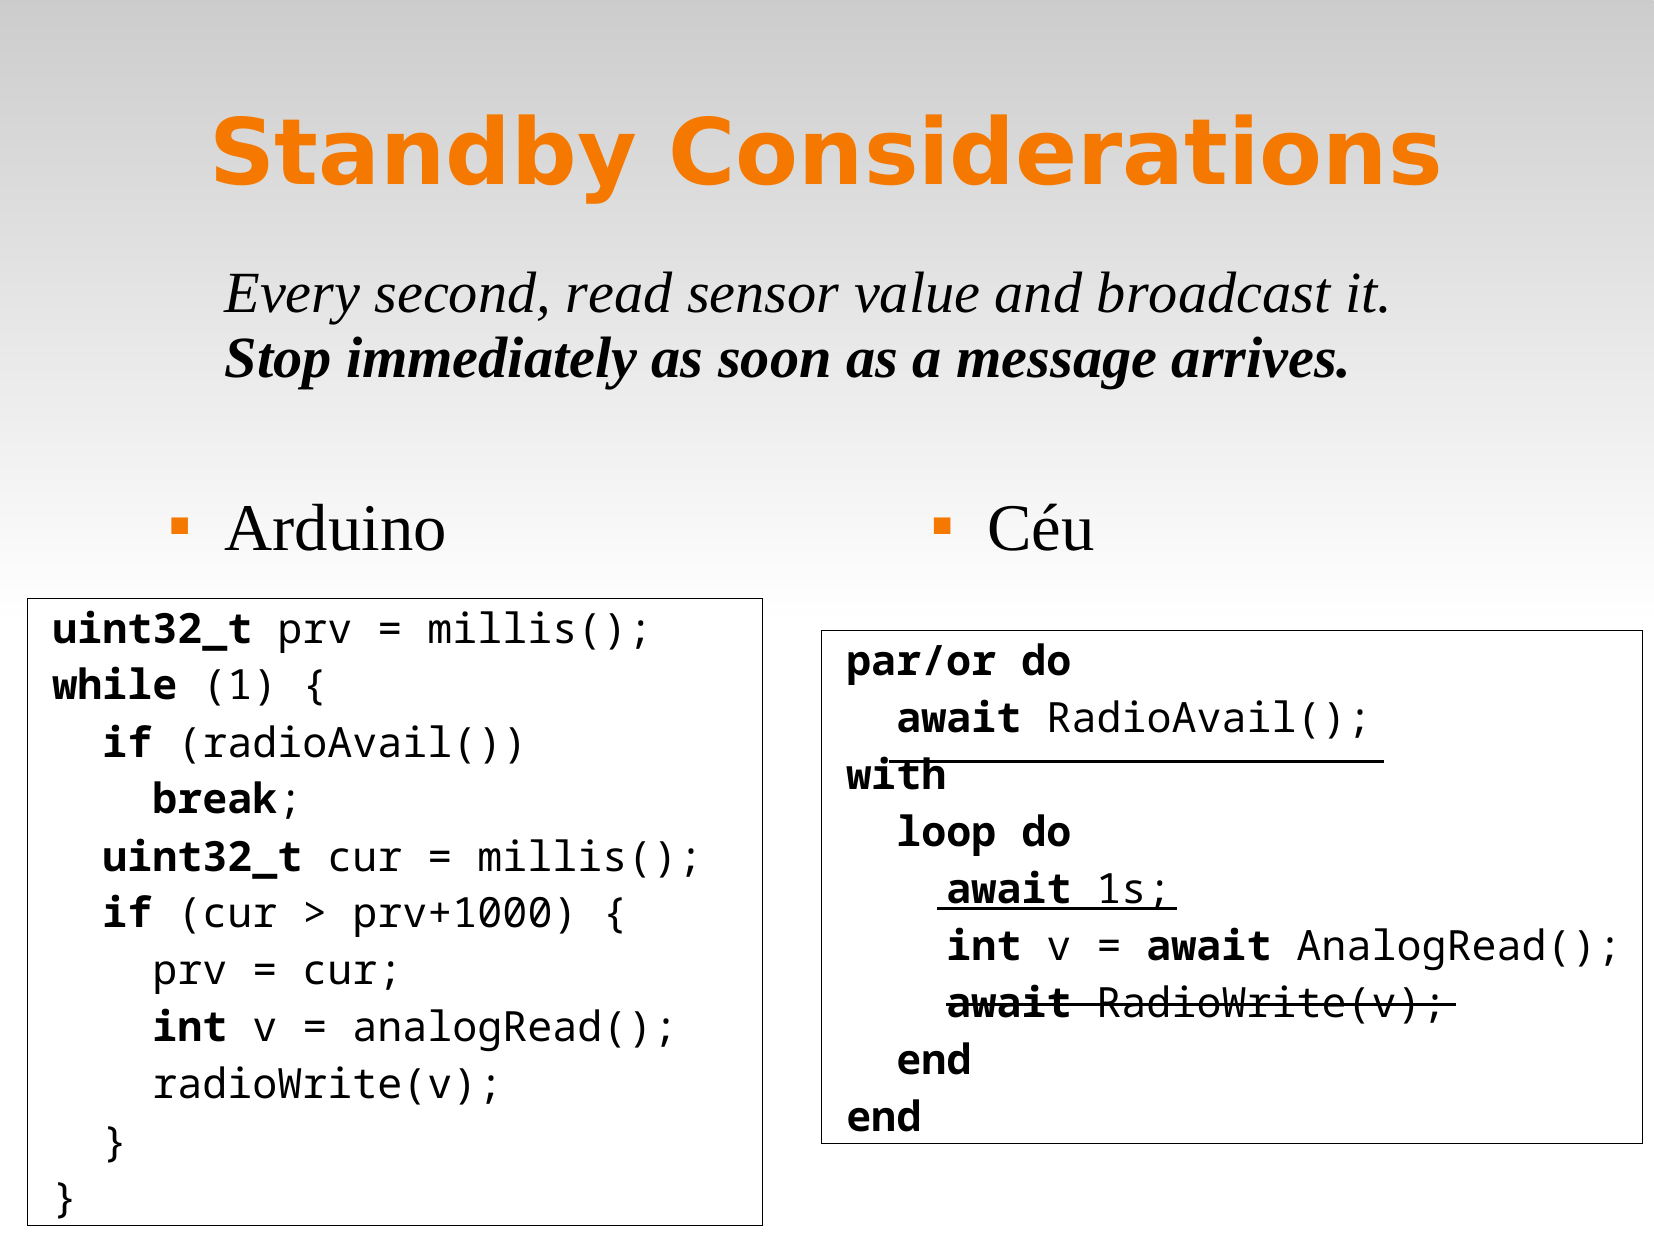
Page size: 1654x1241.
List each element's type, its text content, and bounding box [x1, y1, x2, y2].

text_box par/or do await RadioAvail(); with loop do await 1s; int v = await AnalogRead(); await RadioWrite(v); end end [821, 644, 1643, 1130]
list Arduino [82, 490, 809, 1135]
list Céu [845, 490, 1572, 1120]
text_box uint32_t prv = millis(); while (1) { if (radioAvail()) break; uint32_t cur = millis(); if (cur > prv+1000) { prv = cur; int v = analogRead(); radioWrite(v); } } [27, 645, 763, 1179]
title Standby Considerations [82, 49, 1571, 257]
list Every second, read sensor value and broadcast it. Stop immediately as soon as a message arrives. [82, 260, 1538, 421]
